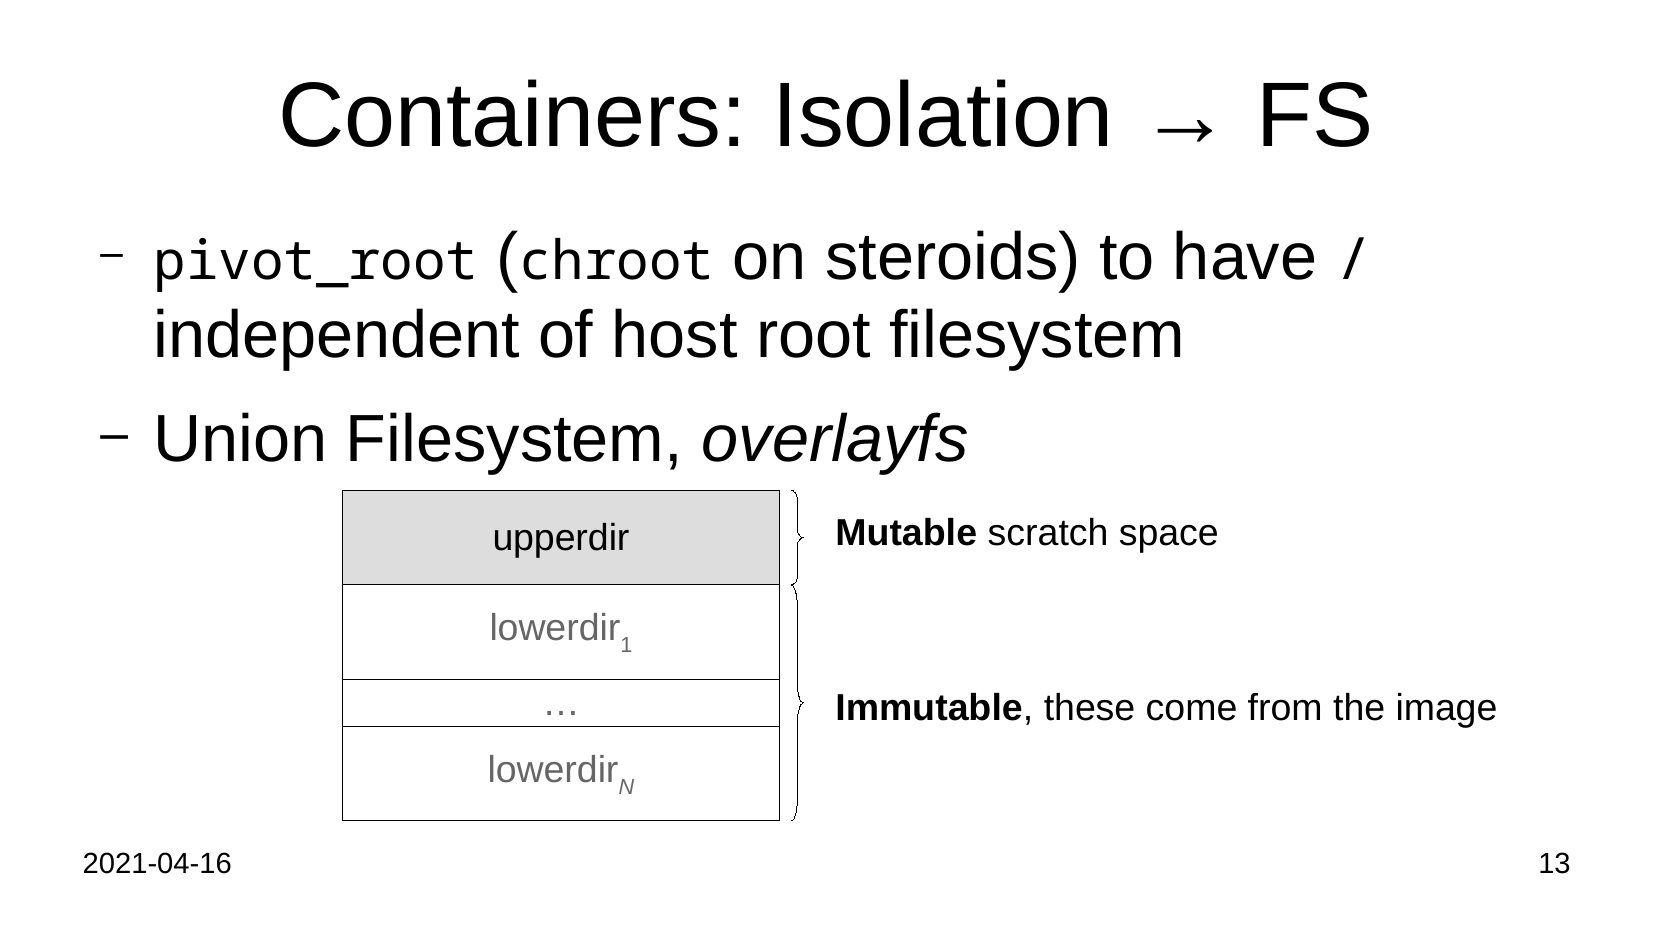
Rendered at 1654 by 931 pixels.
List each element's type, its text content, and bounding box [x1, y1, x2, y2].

text_box … [342, 679, 780, 727]
text_box lowerdirN [342, 727, 780, 821]
list pivot_root (chroot on steroids) to have / independent of host root filesystem Union Filesystem, overlayfs [82, 217, 1571, 758]
title Containers: Isolation → FS [82, 37, 1571, 193]
text_box Immutable, these come from the image [820, 679, 1536, 736]
text_box upperdir [342, 490, 780, 584]
text_box lowerdir1 [342, 584, 780, 679]
text_box Mutable scratch space [820, 504, 1241, 562]
